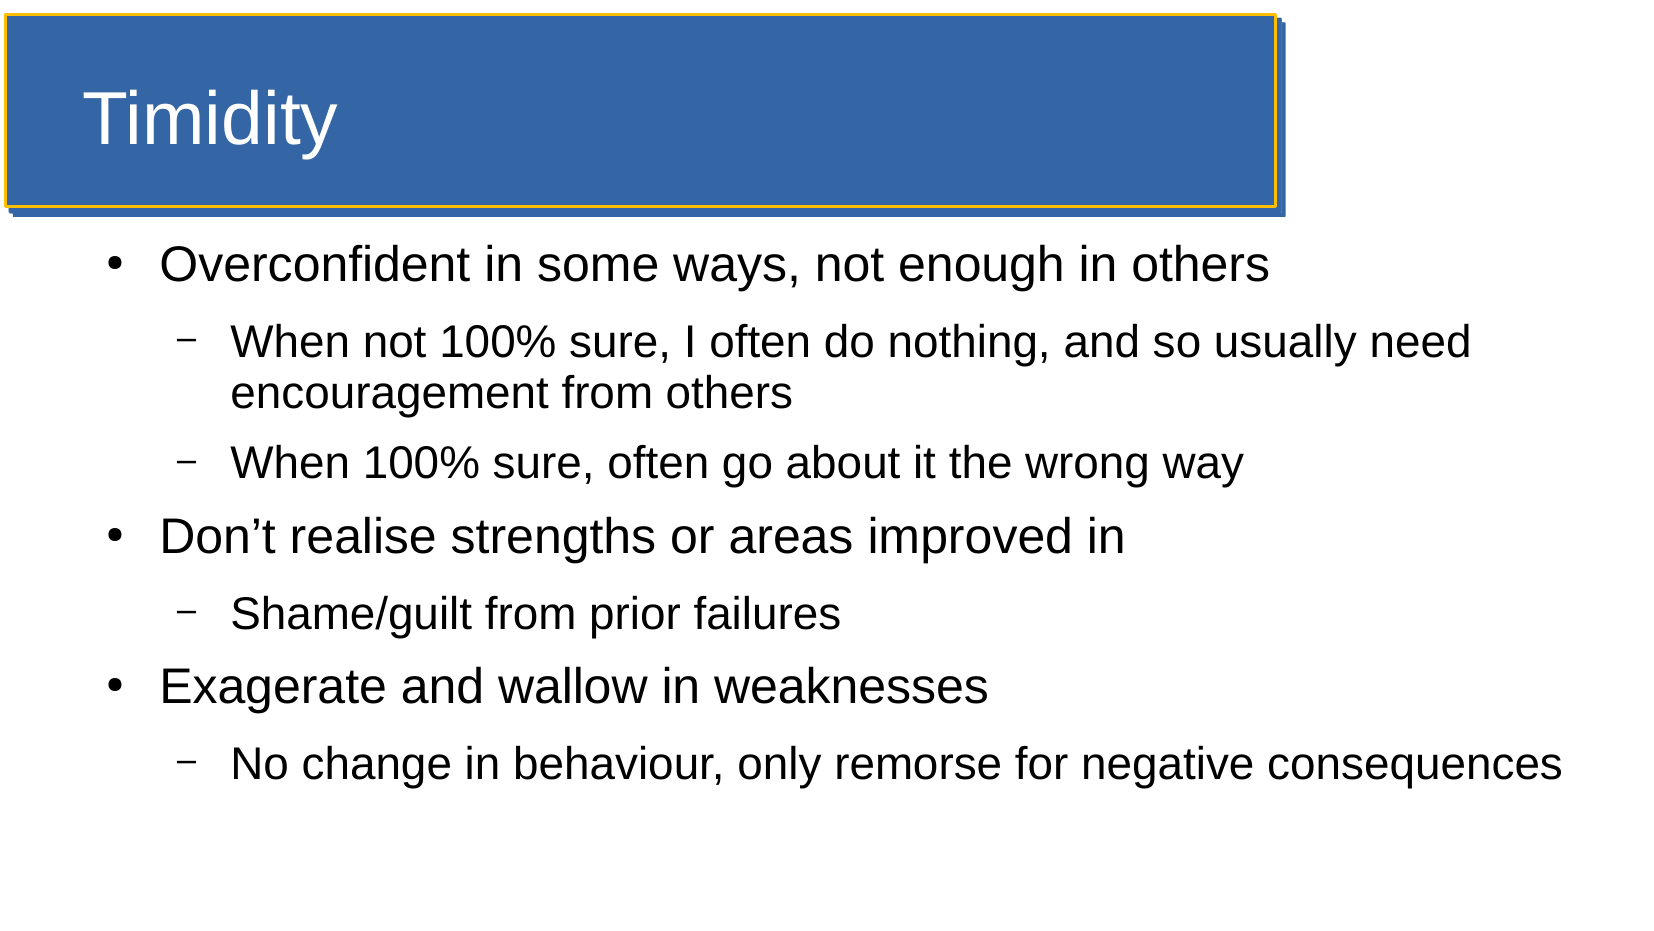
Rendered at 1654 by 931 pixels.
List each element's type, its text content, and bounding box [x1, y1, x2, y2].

list Overconfident in some ways, not enough in others When not 100% sure, I often do nothing, and so usually need encouragement from others When 100% sure, often go about it the wrong way Don’t realise strengths or areas improved in Shame/guilt from prior failures Exagerate and wallow in weaknesses No change in behaviour, only remorse for negative consequences [88, 236, 1565, 798]
title Timidity [82, 44, 1235, 192]
